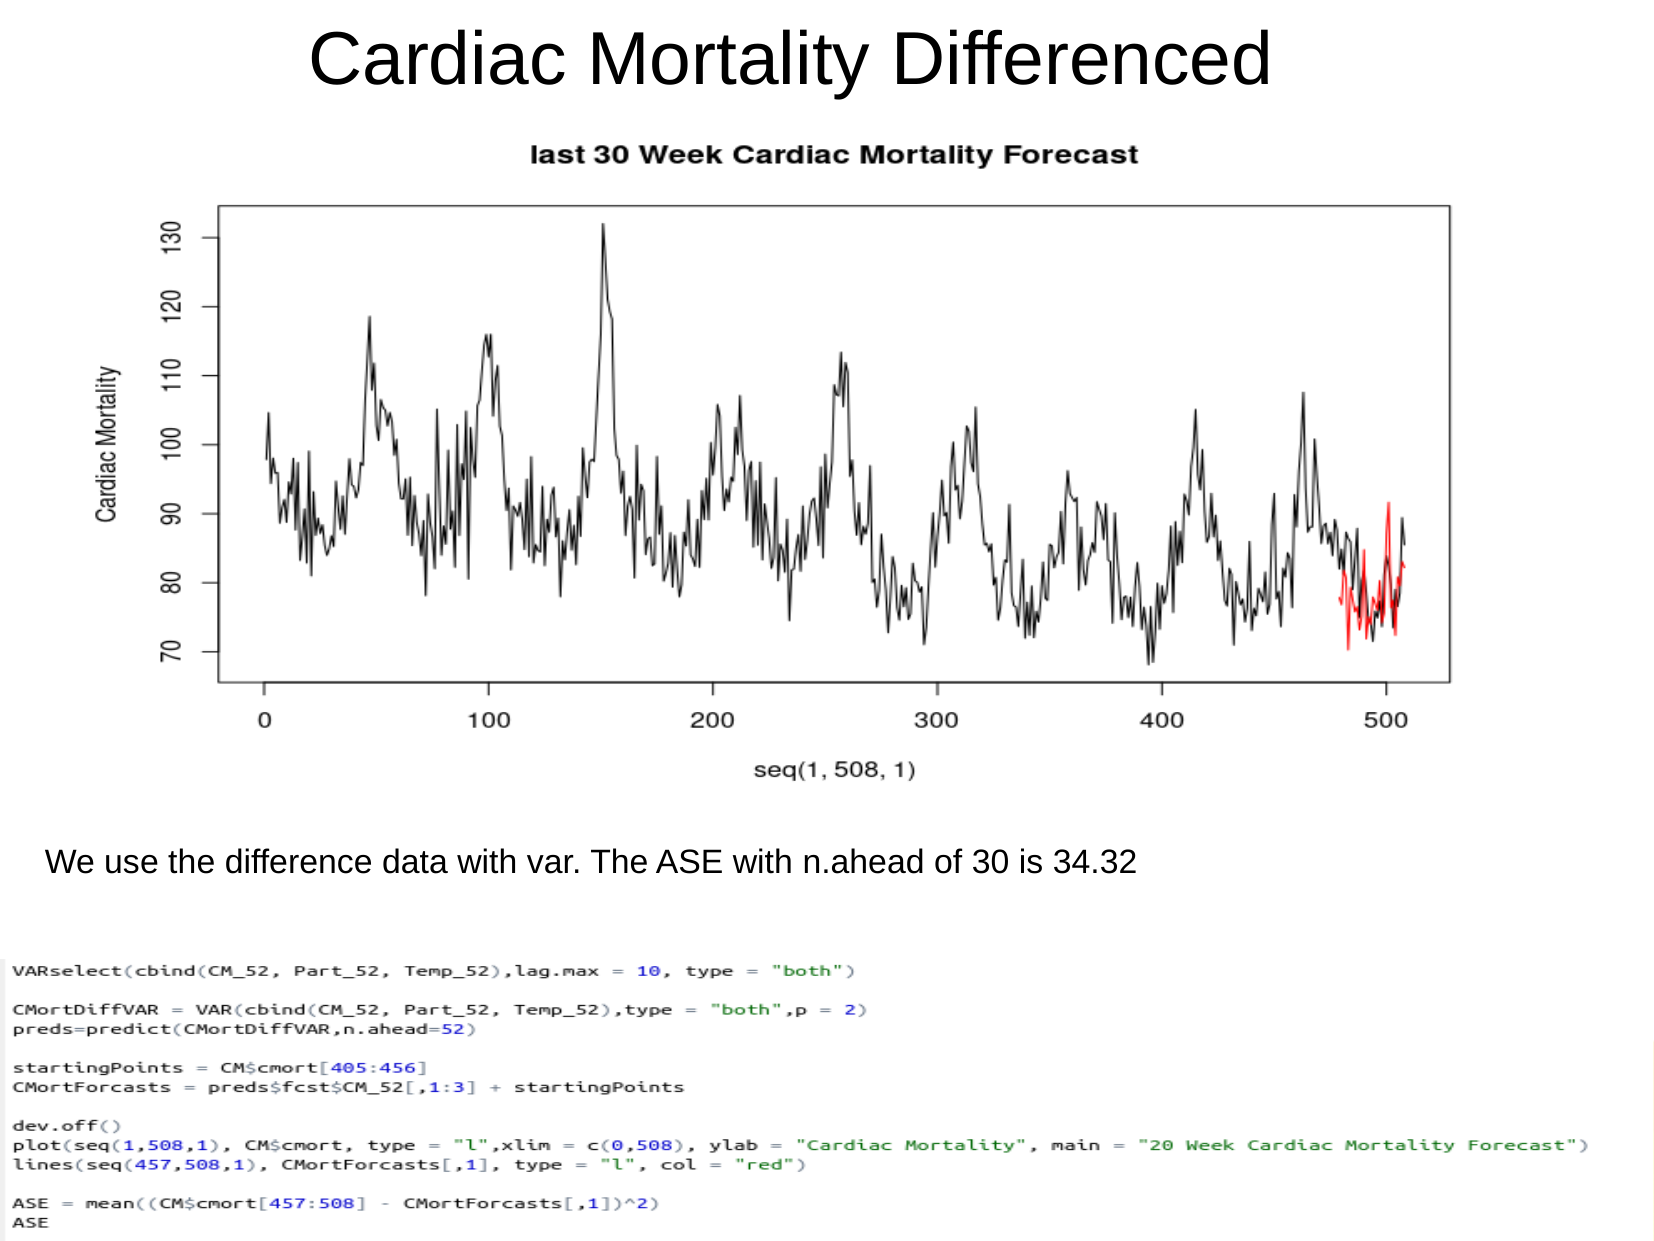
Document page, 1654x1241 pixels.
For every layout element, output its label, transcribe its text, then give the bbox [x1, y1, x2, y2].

text_box We use the difference data with var. The ASE with n.ahead of 30 is 34.32 [30, 793, 1576, 918]
picture [0, 959, 1654, 1241]
picture [89, 104, 1501, 794]
title Cardiac Mortality Differenced [172, 12, 1411, 104]
